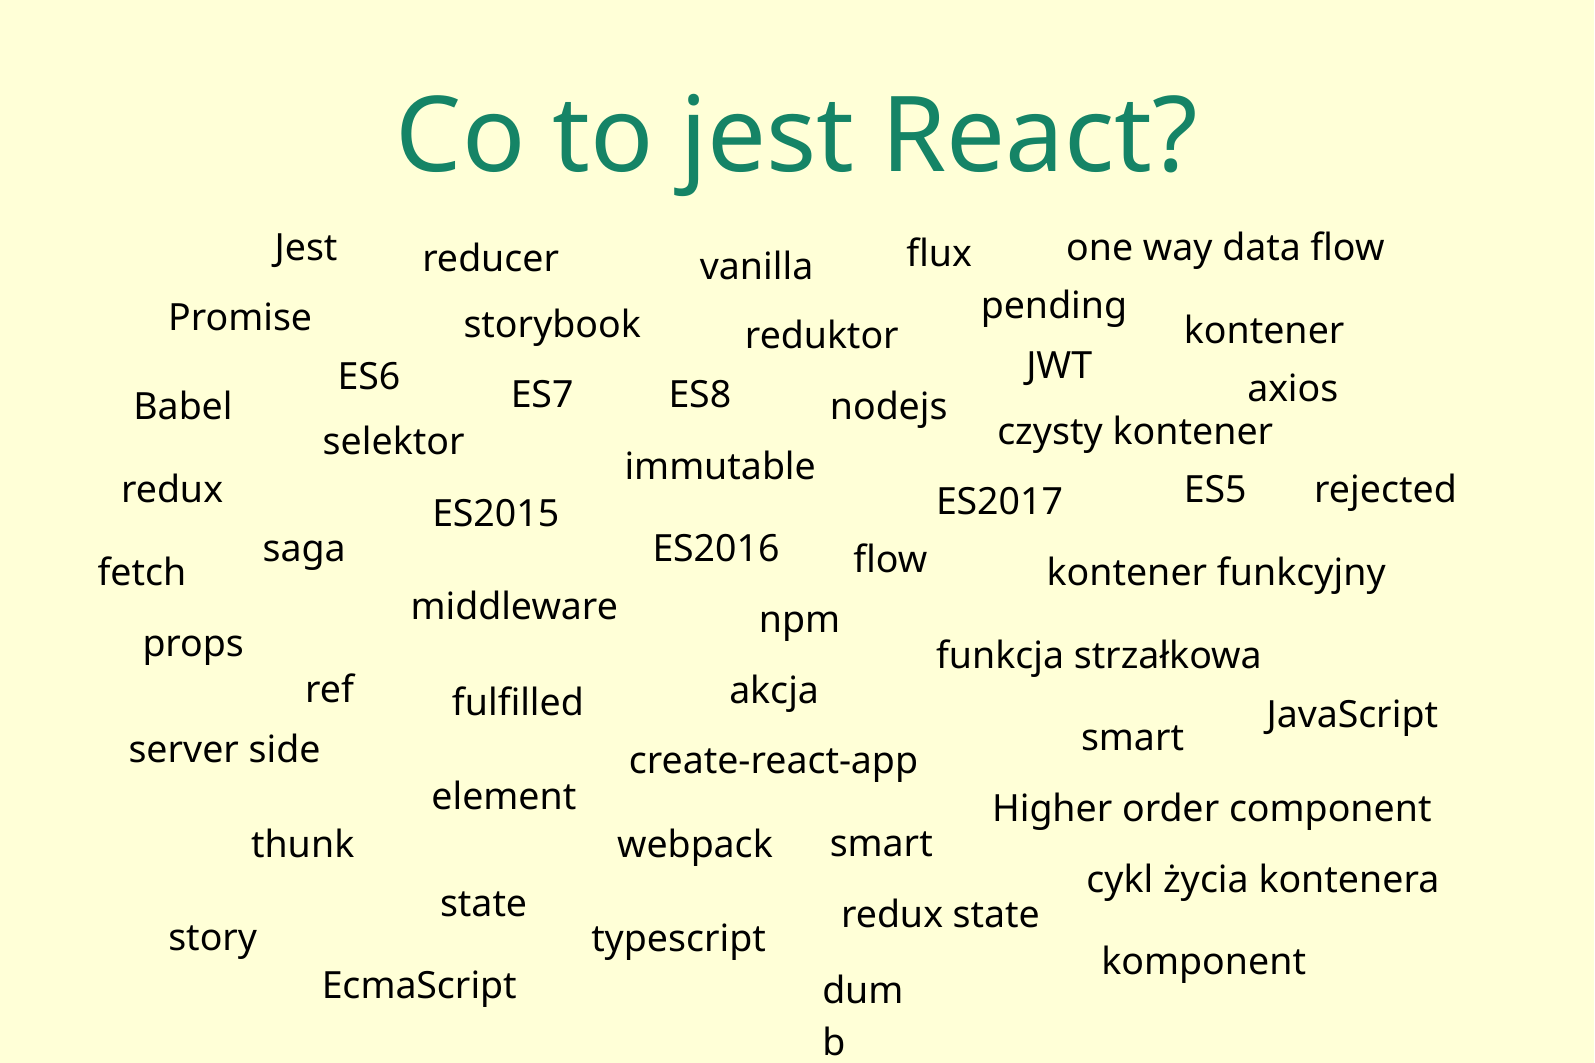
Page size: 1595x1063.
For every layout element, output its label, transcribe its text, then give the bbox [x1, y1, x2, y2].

text_box Babel [118, 372, 249, 431]
text_box Promise [153, 283, 331, 342]
text_box EcmaScript [307, 951, 556, 1010]
text_box vanilla [685, 231, 839, 291]
text_box komponent [1086, 927, 1319, 986]
text_box npm [744, 585, 854, 644]
text_box middleware [395, 572, 638, 631]
text_box reduktor [730, 301, 922, 360]
text_box JavaScript [1251, 679, 1501, 739]
text_box Higher order component [977, 773, 1449, 832]
text_box axios [1232, 354, 1359, 413]
text_box flux [891, 219, 992, 278]
text_box typescript [576, 904, 792, 963]
text_box story [153, 903, 279, 962]
text_box thunk [236, 809, 376, 869]
text_box pending [966, 270, 1141, 330]
text_box ES2016 [637, 513, 805, 573]
text_box ref [290, 655, 372, 714]
text_box redux state [826, 880, 1063, 939]
text_box rejected [1299, 455, 1475, 514]
text_box cykl życia kontenera [1071, 845, 1477, 904]
text_box fulfilled [437, 668, 603, 727]
text_box ES7 [496, 360, 599, 419]
text_box kontener funkcyjny [1031, 538, 1418, 597]
text_box nodejs [814, 372, 961, 431]
text_box akcja [714, 656, 841, 715]
text_box saga [248, 514, 359, 573]
text_box redux [106, 455, 244, 514]
text_box props [127, 608, 260, 668]
text_box server side [113, 715, 343, 774]
text_box ES6 [323, 342, 426, 401]
text_box ES2017 [921, 467, 1087, 526]
text_box storybook [448, 290, 697, 349]
text_box ES5 [1169, 455, 1272, 514]
text_box state [425, 868, 545, 928]
text_box ES2015 [417, 479, 586, 538]
text_box dumb [807, 956, 939, 1016]
text_box czysty kontener [982, 397, 1304, 456]
text_box one way data flow [1051, 212, 1400, 271]
text_box JWT [1011, 330, 1124, 390]
text_box selektor [307, 407, 485, 466]
text_box reducer [407, 224, 579, 283]
text_box immutable [609, 431, 833, 491]
text_box element [416, 761, 591, 821]
text_box funkcja strzałkowa [921, 620, 1294, 680]
text_box smart [1066, 702, 1205, 762]
text_box smart [814, 809, 954, 868]
text_box create-react-app [614, 726, 989, 786]
text_box fetch [82, 538, 202, 597]
text_box webpack [602, 809, 789, 869]
title Co to jest React? [79, 42, 1515, 220]
text_box ES8 [653, 360, 756, 419]
text_box Jest [259, 212, 366, 271]
text_box kontener [1169, 295, 1364, 355]
text_box flow [838, 525, 941, 584]
